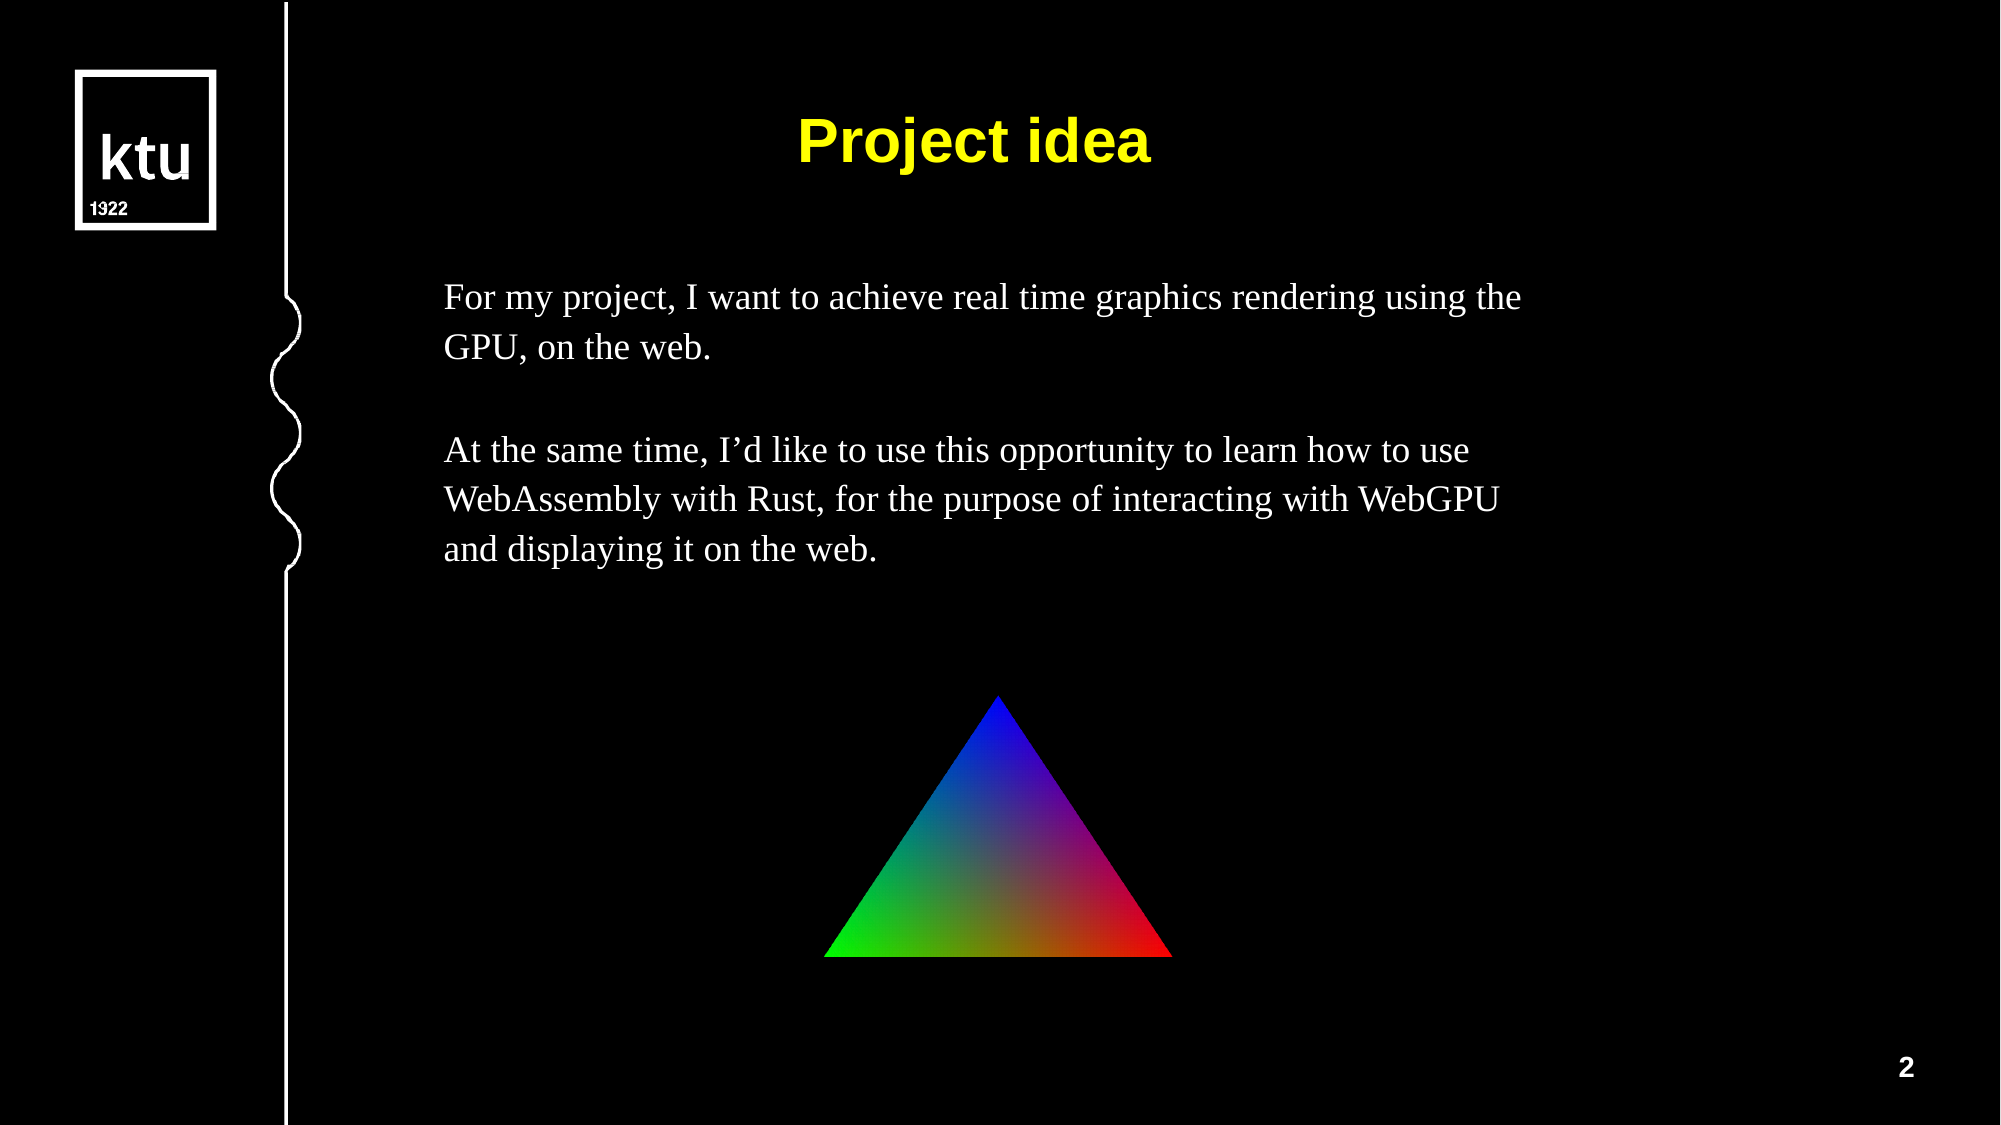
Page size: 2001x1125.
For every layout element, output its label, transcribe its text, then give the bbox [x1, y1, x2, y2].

list For my project, I want to achieve real time graphics rendering using the GPU, on the web. At the same time, I’d like to use this opportunity to learn how to use WebAssembly with Rust, for the purpose of interacting with WebGPU and displaying it on the web. [441, 265, 1552, 586]
picture [617, 620, 1359, 1039]
title Project idea [472, 97, 1593, 178]
slide_number <number> [1890, 1048, 1924, 1086]
